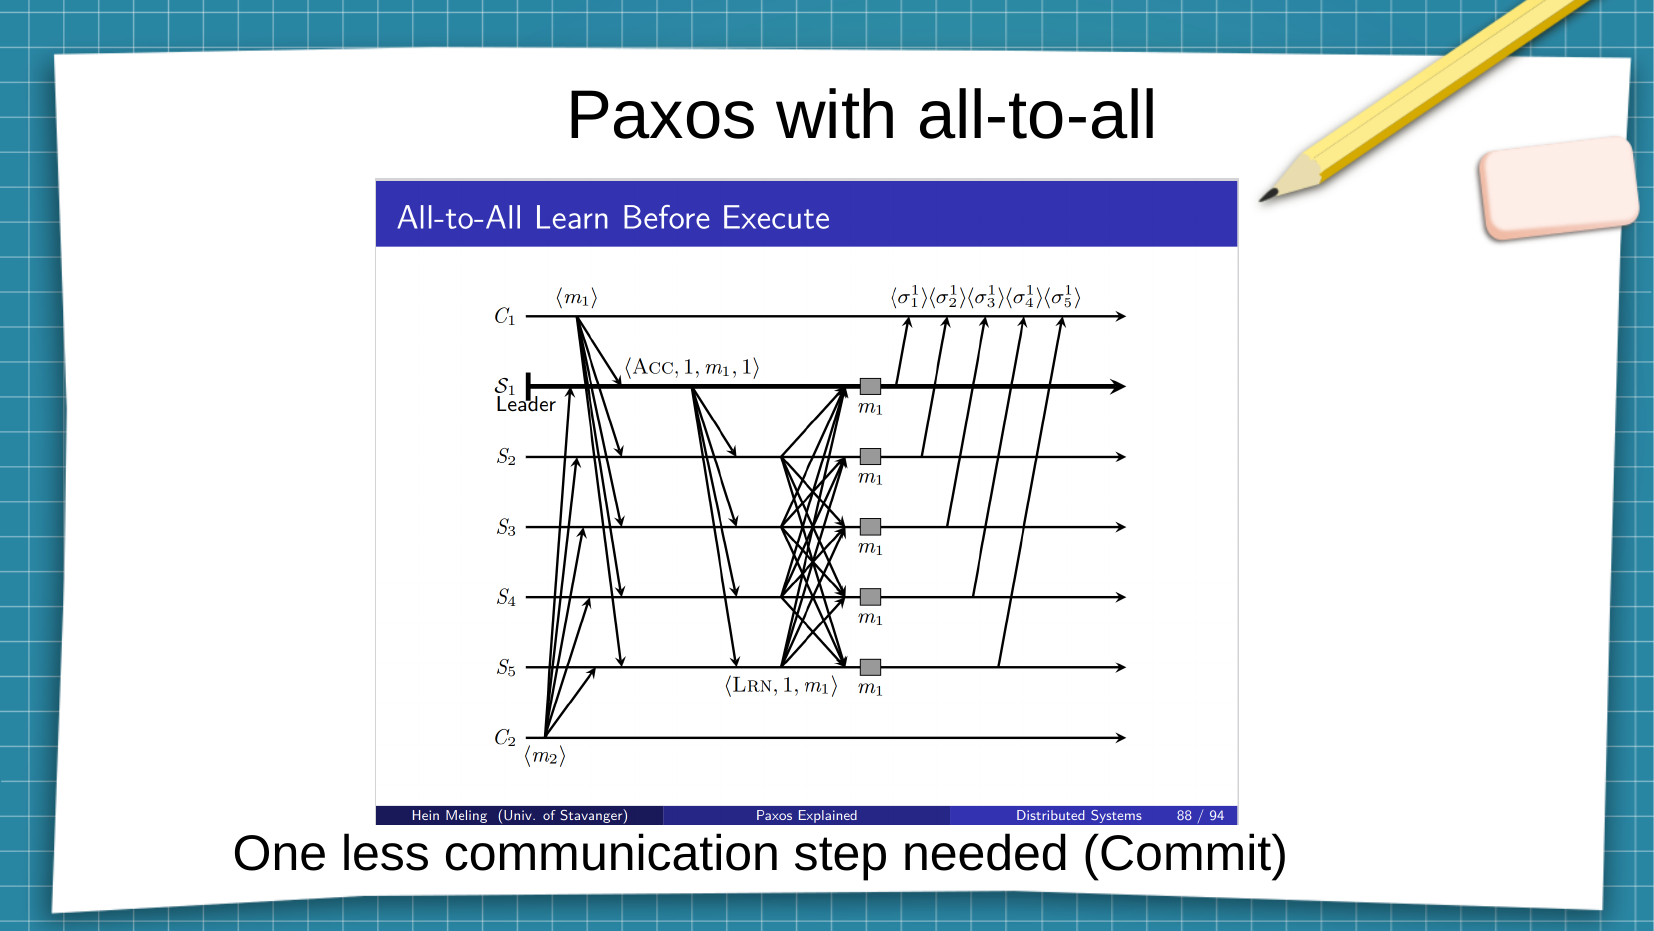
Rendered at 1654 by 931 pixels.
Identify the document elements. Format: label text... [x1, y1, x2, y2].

picture [0, 0, 1654, 931]
list One less communication step needed (Commit) [161, 825, 1651, 901]
title Paxos with all-to-all [82, 37, 1571, 193]
